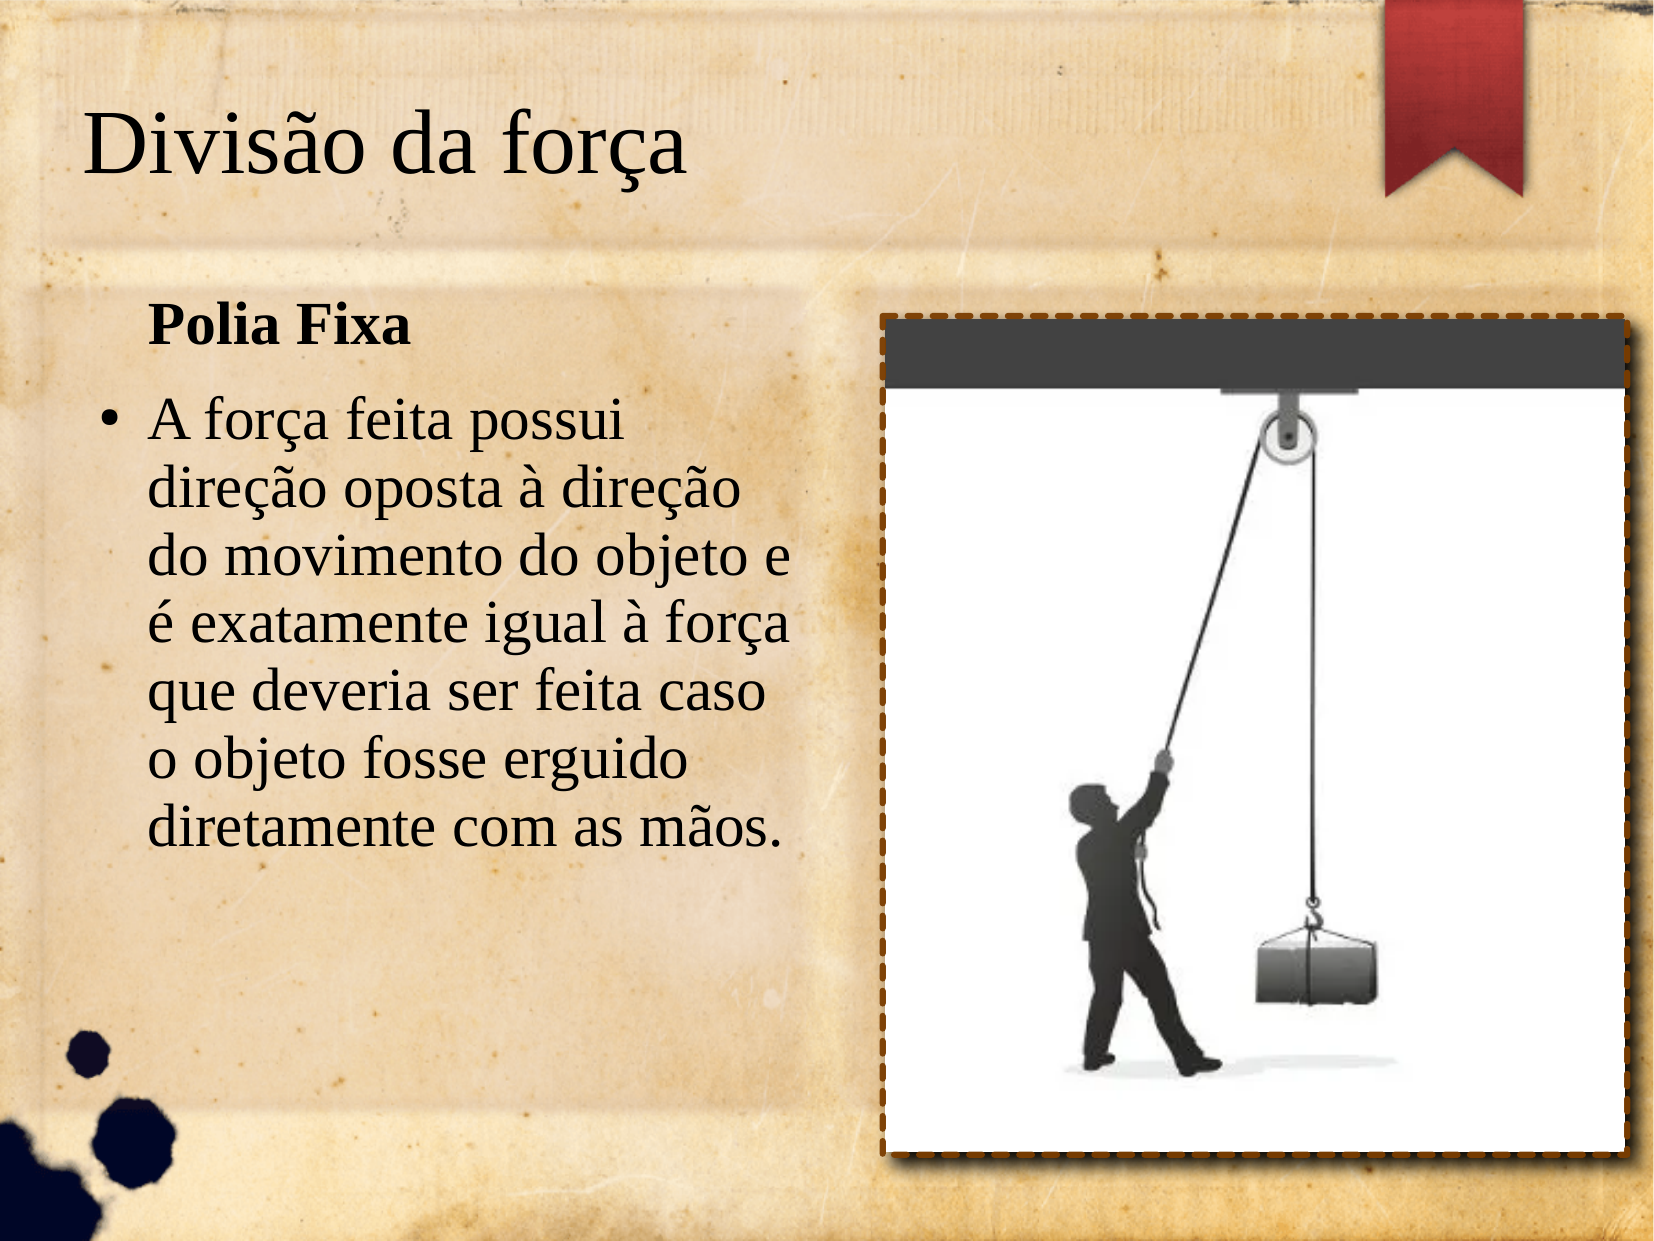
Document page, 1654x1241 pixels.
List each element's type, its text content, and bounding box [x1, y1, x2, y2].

picture [0, 0, 1654, 1241]
title Divisão da força [82, 49, 1347, 237]
list Polia Fixa A força feita possui direção oposta à direção do movimento do objeto e é exatamente igual à força que deveria ser feita caso o objeto fosse erguido diretamente com as mãos. [82, 290, 793, 1010]
